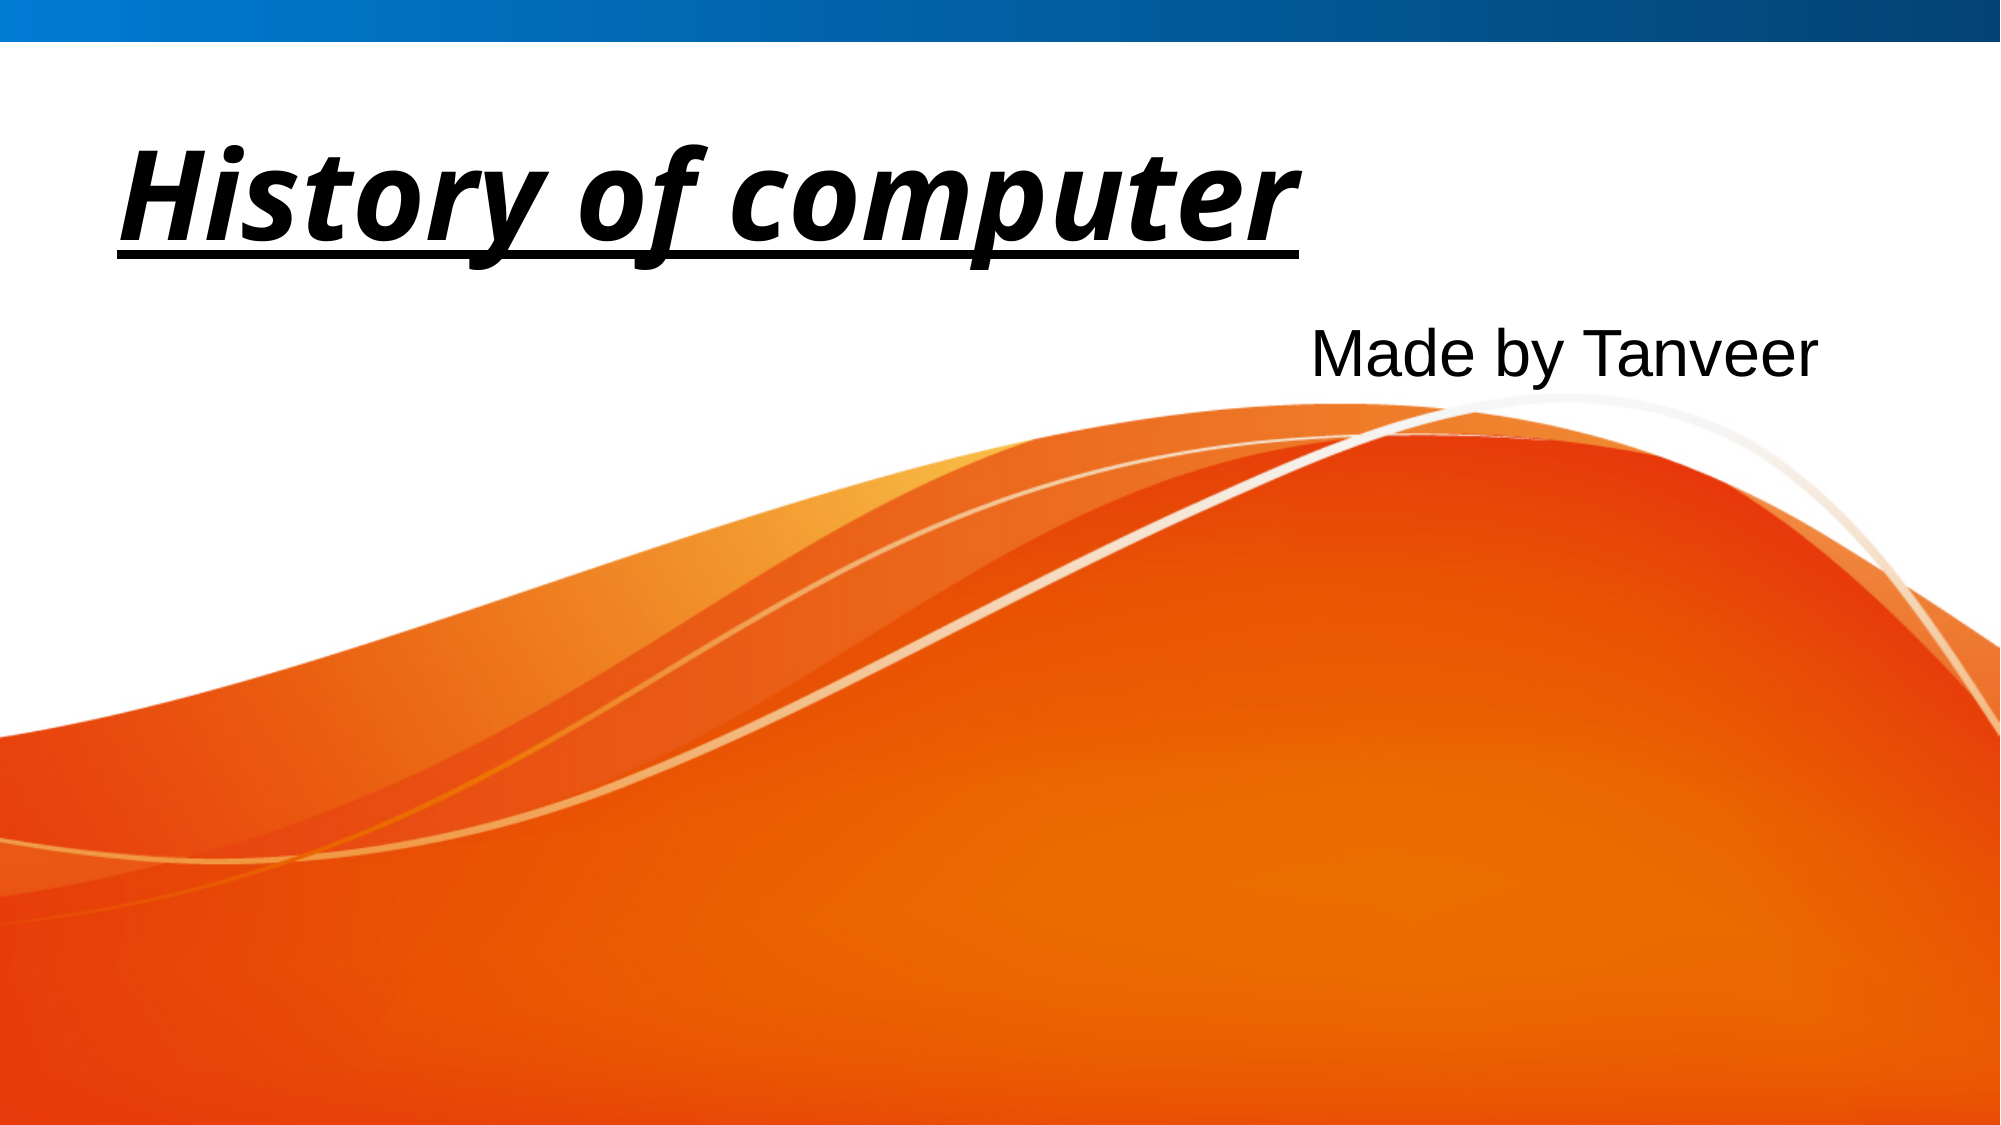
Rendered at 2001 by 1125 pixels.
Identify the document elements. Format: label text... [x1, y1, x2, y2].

subtitle Made by Tanveer [102, 302, 1899, 464]
title History of computer [102, 101, 1898, 280]
picture [0, 42, 2000, 1125]
